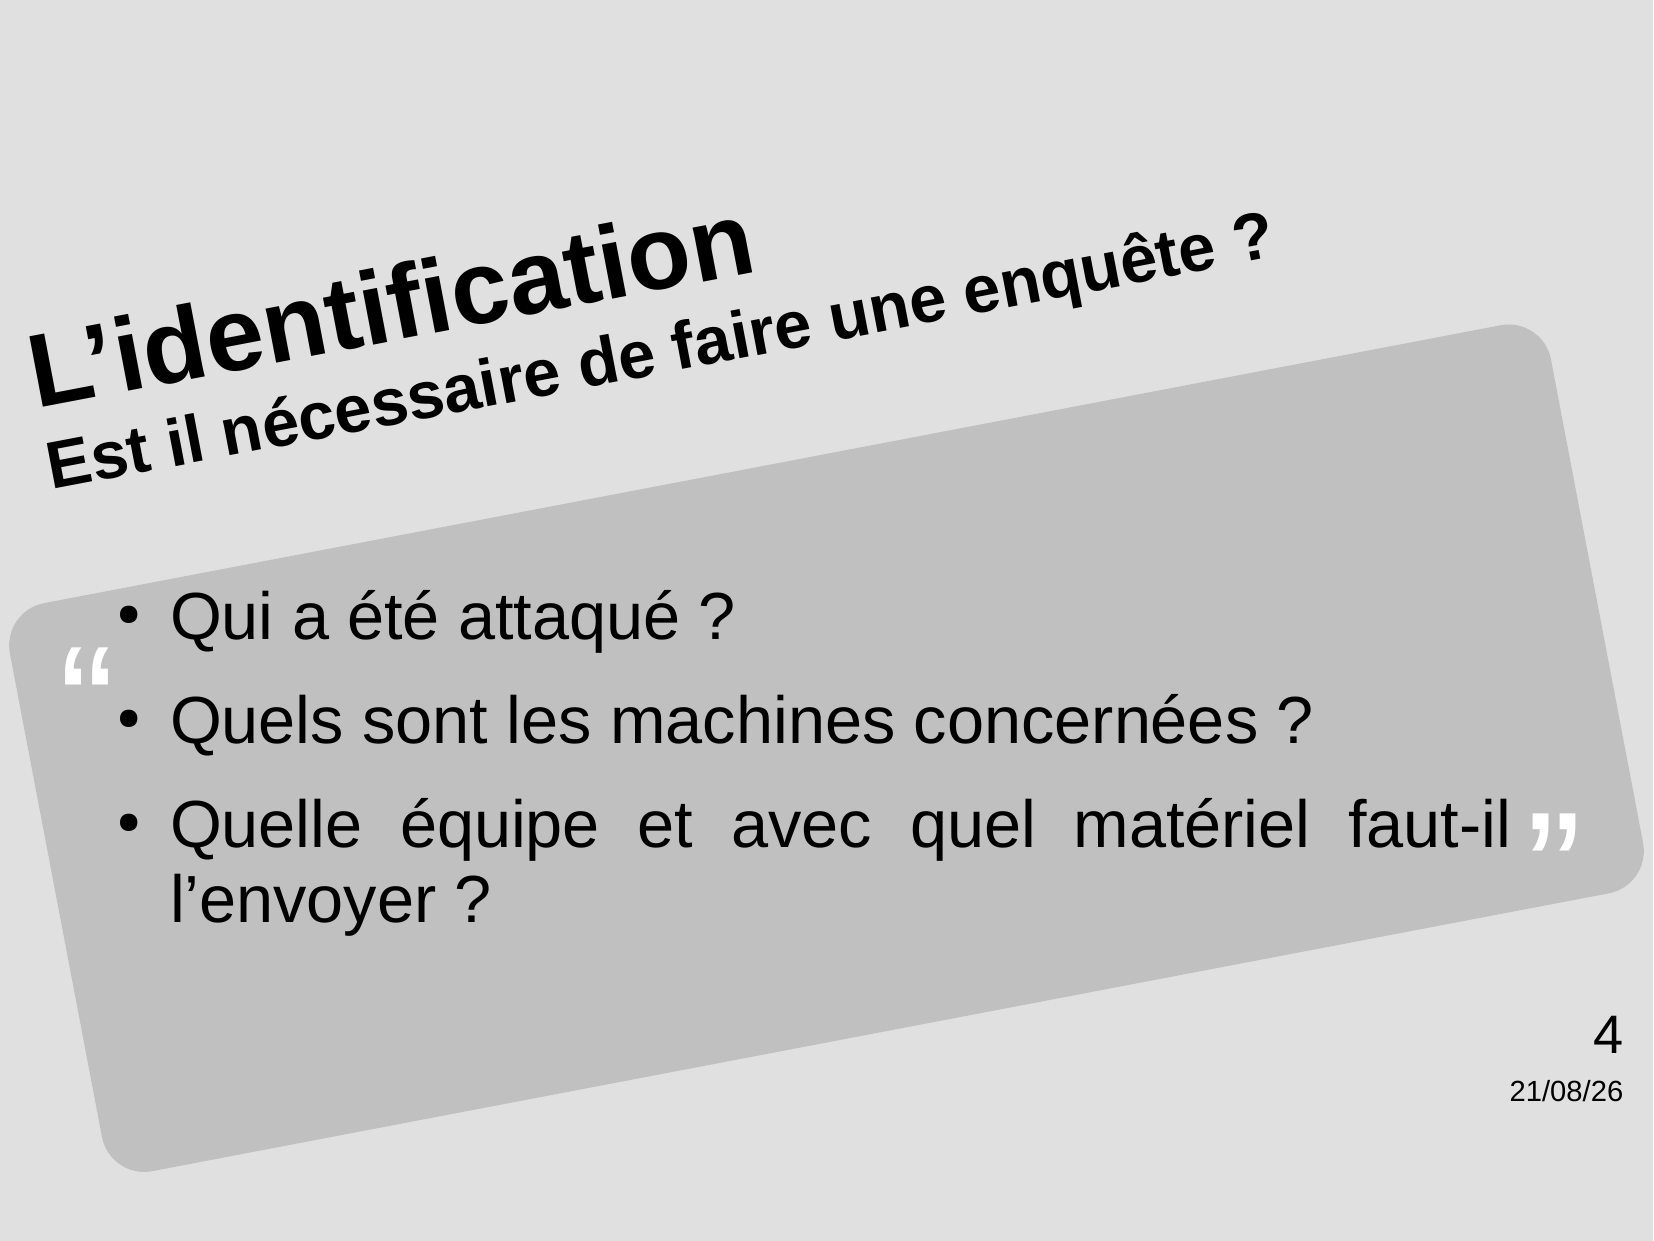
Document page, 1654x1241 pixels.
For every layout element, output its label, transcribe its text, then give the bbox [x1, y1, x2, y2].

list Qui a été attaqué ? Quels sont les machines concernées ? Quelle équipe et avec quel matériel faut-il l’envoyer ? [99, 578, 1512, 1027]
title L’identification Est il nécessaire de faire une enquête ? [16, 29, 1518, 512]
